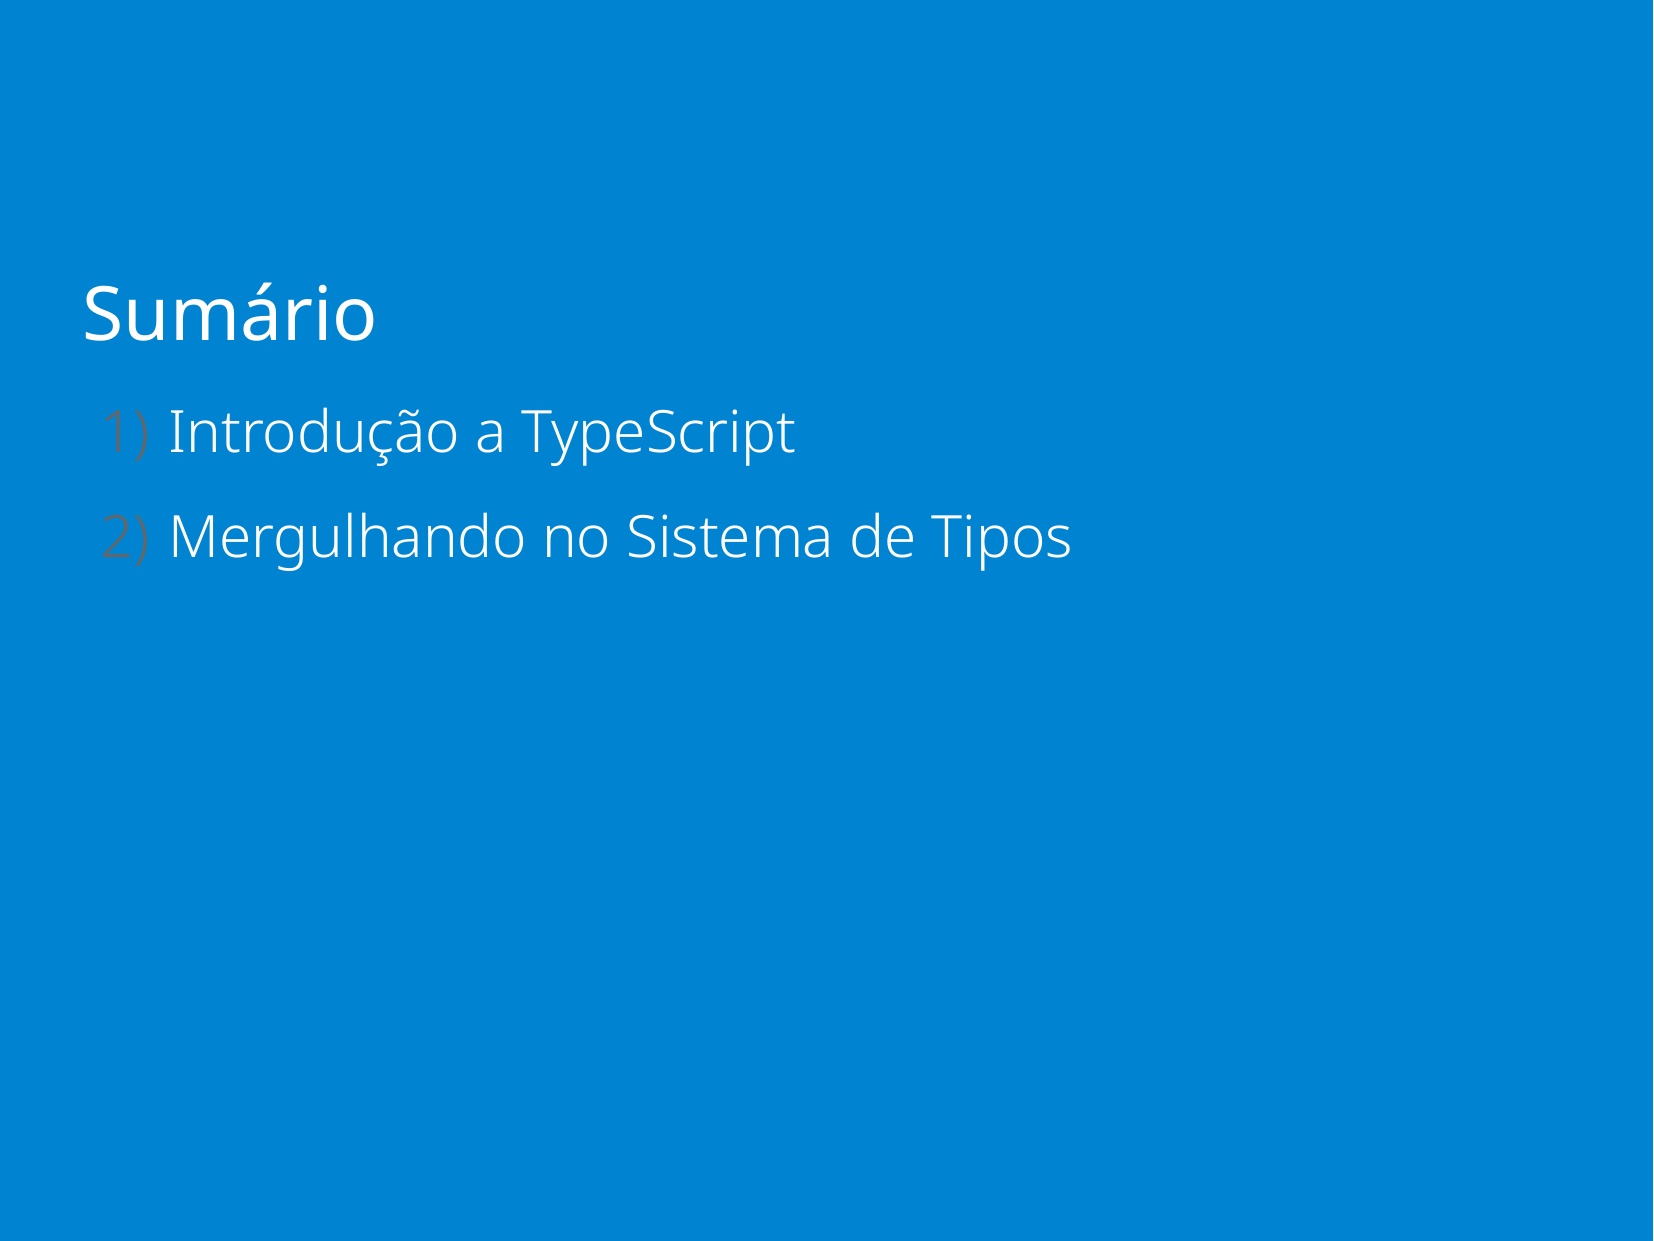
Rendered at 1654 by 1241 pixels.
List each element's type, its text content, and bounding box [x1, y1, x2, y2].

list Introdução a TypeScript Mergulhando no Sistema de Tipos [82, 389, 1571, 1010]
title Sumário [82, 248, 1571, 375]
